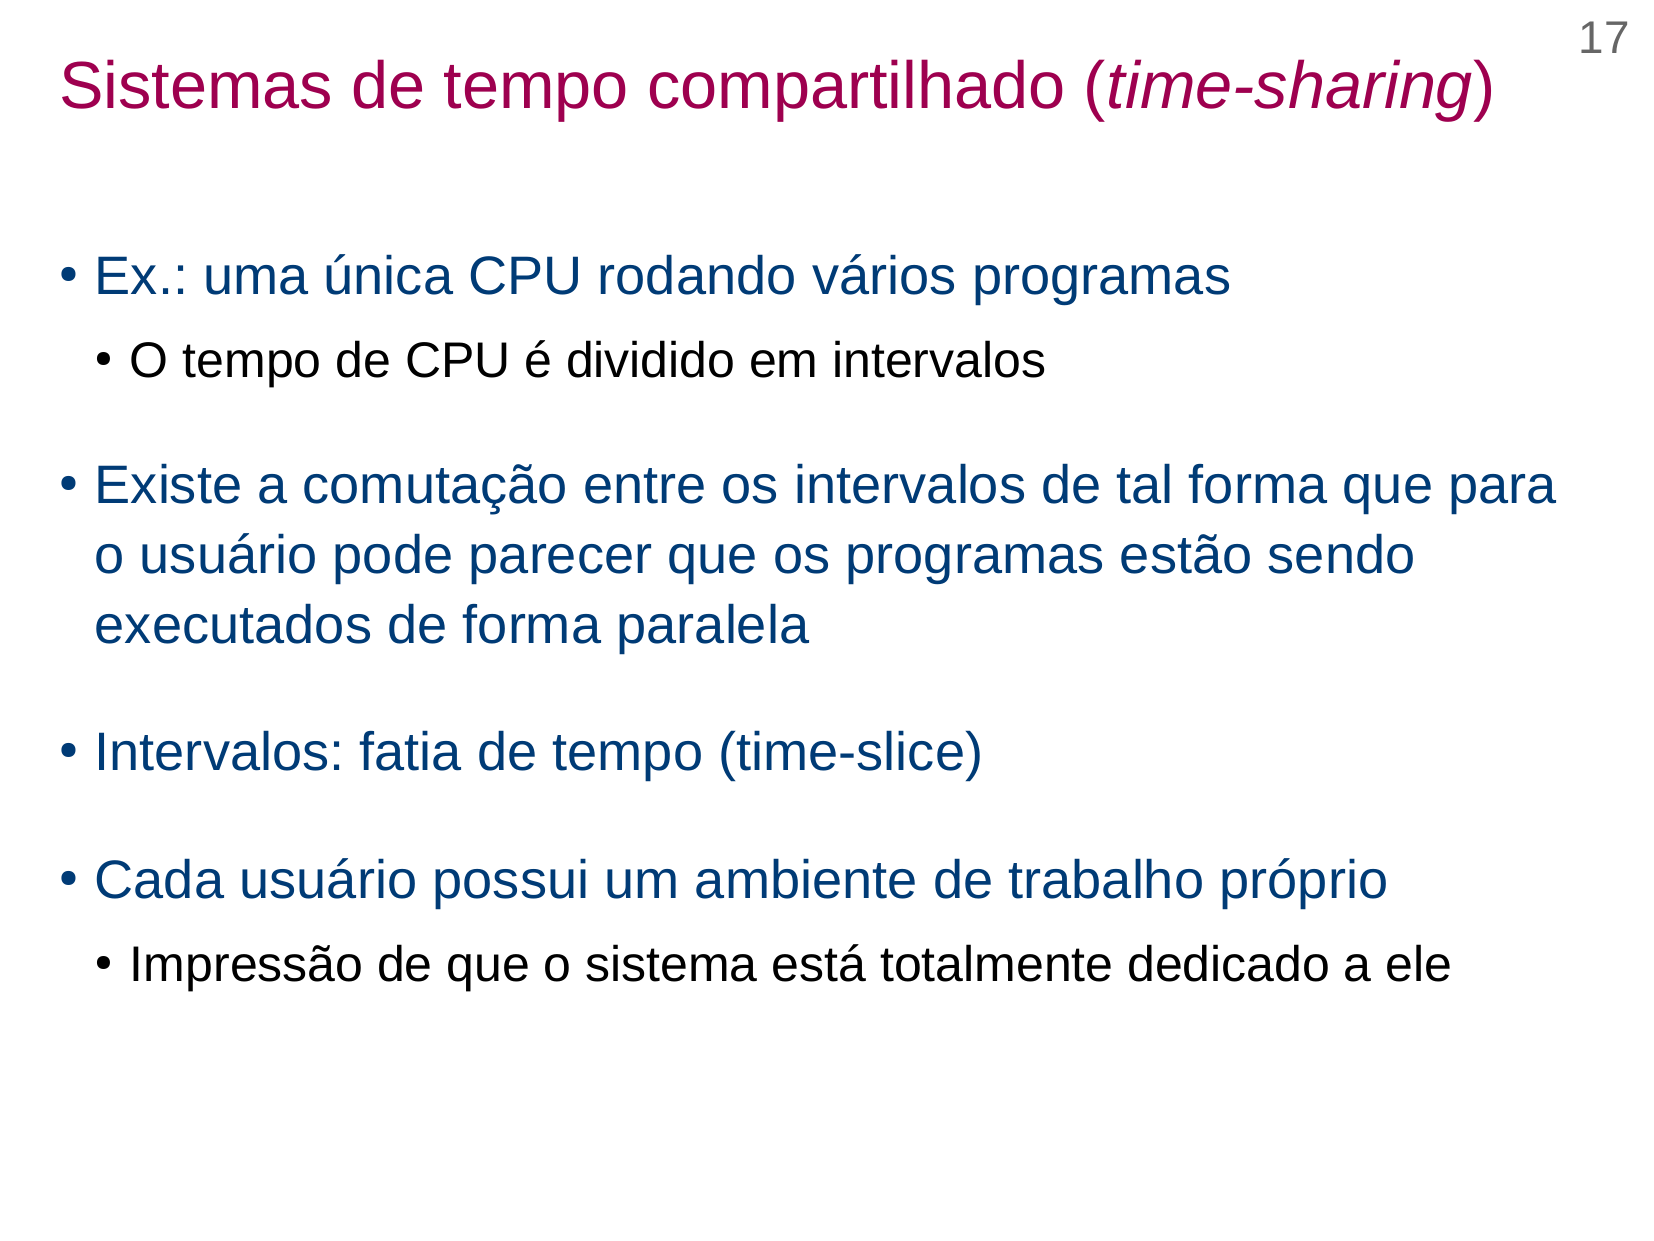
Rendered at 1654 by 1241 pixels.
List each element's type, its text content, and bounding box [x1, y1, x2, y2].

list Ex.: uma única CPU rodando vários programas O tempo de CPU é dividido em intervalos Existe a comutação entre os intervalos de tal forma que para o usuário pode parecer que os programas estão sendo executados de forma paralela Intervalos: fatia de tempo (time-slice) Cada usuário possui um ambiente de trabalho próprio Impressão de que o sistema está totalmente dedicado a ele [59, 236, 1595, 1211]
title Sistemas de tempo compartilhado (time-sharing) [59, 54, 1595, 123]
